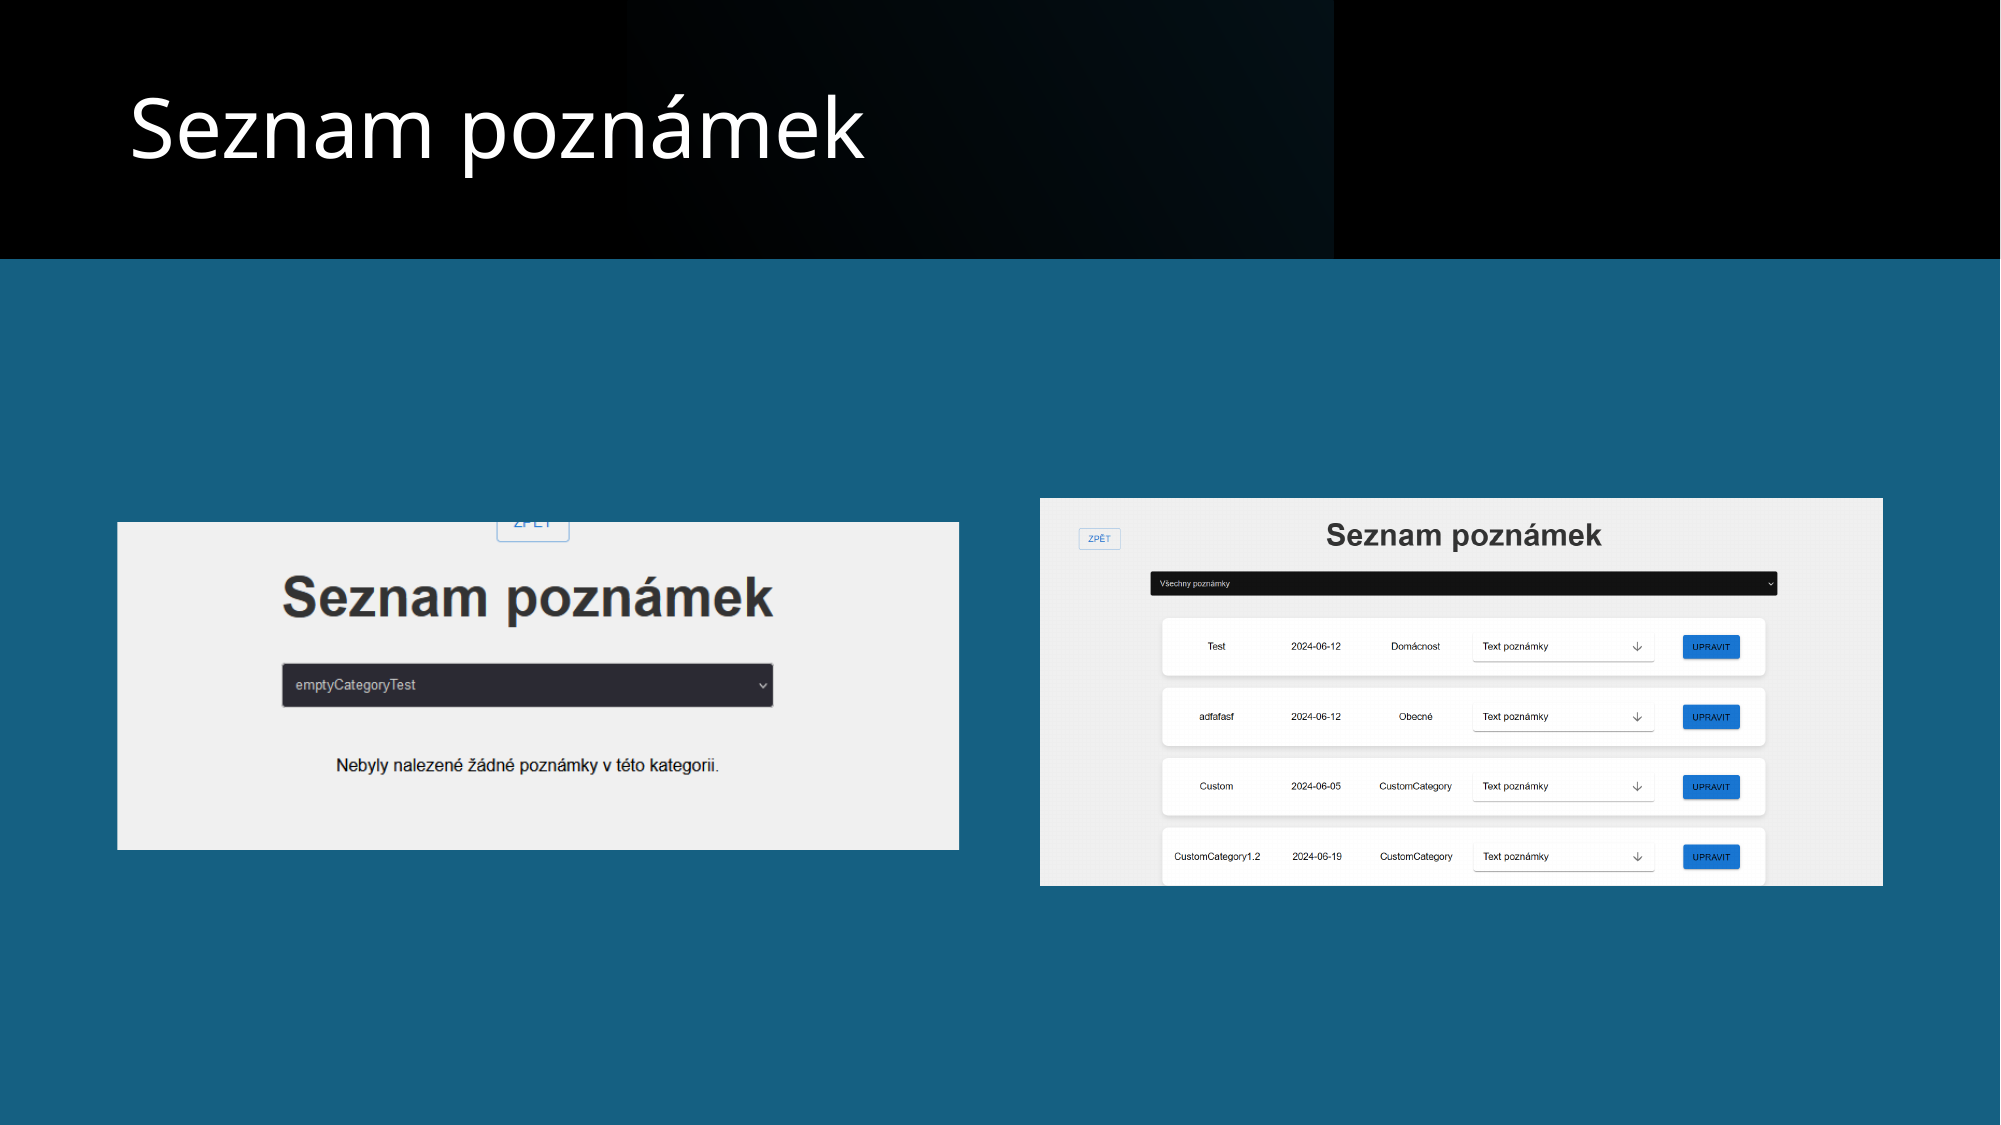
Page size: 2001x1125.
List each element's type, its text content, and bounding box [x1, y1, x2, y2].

title Seznam poznámek [114, 57, 1279, 206]
picture [1040, 498, 1883, 886]
text_box [0, 0, 2000, 1125]
picture [117, 522, 960, 850]
